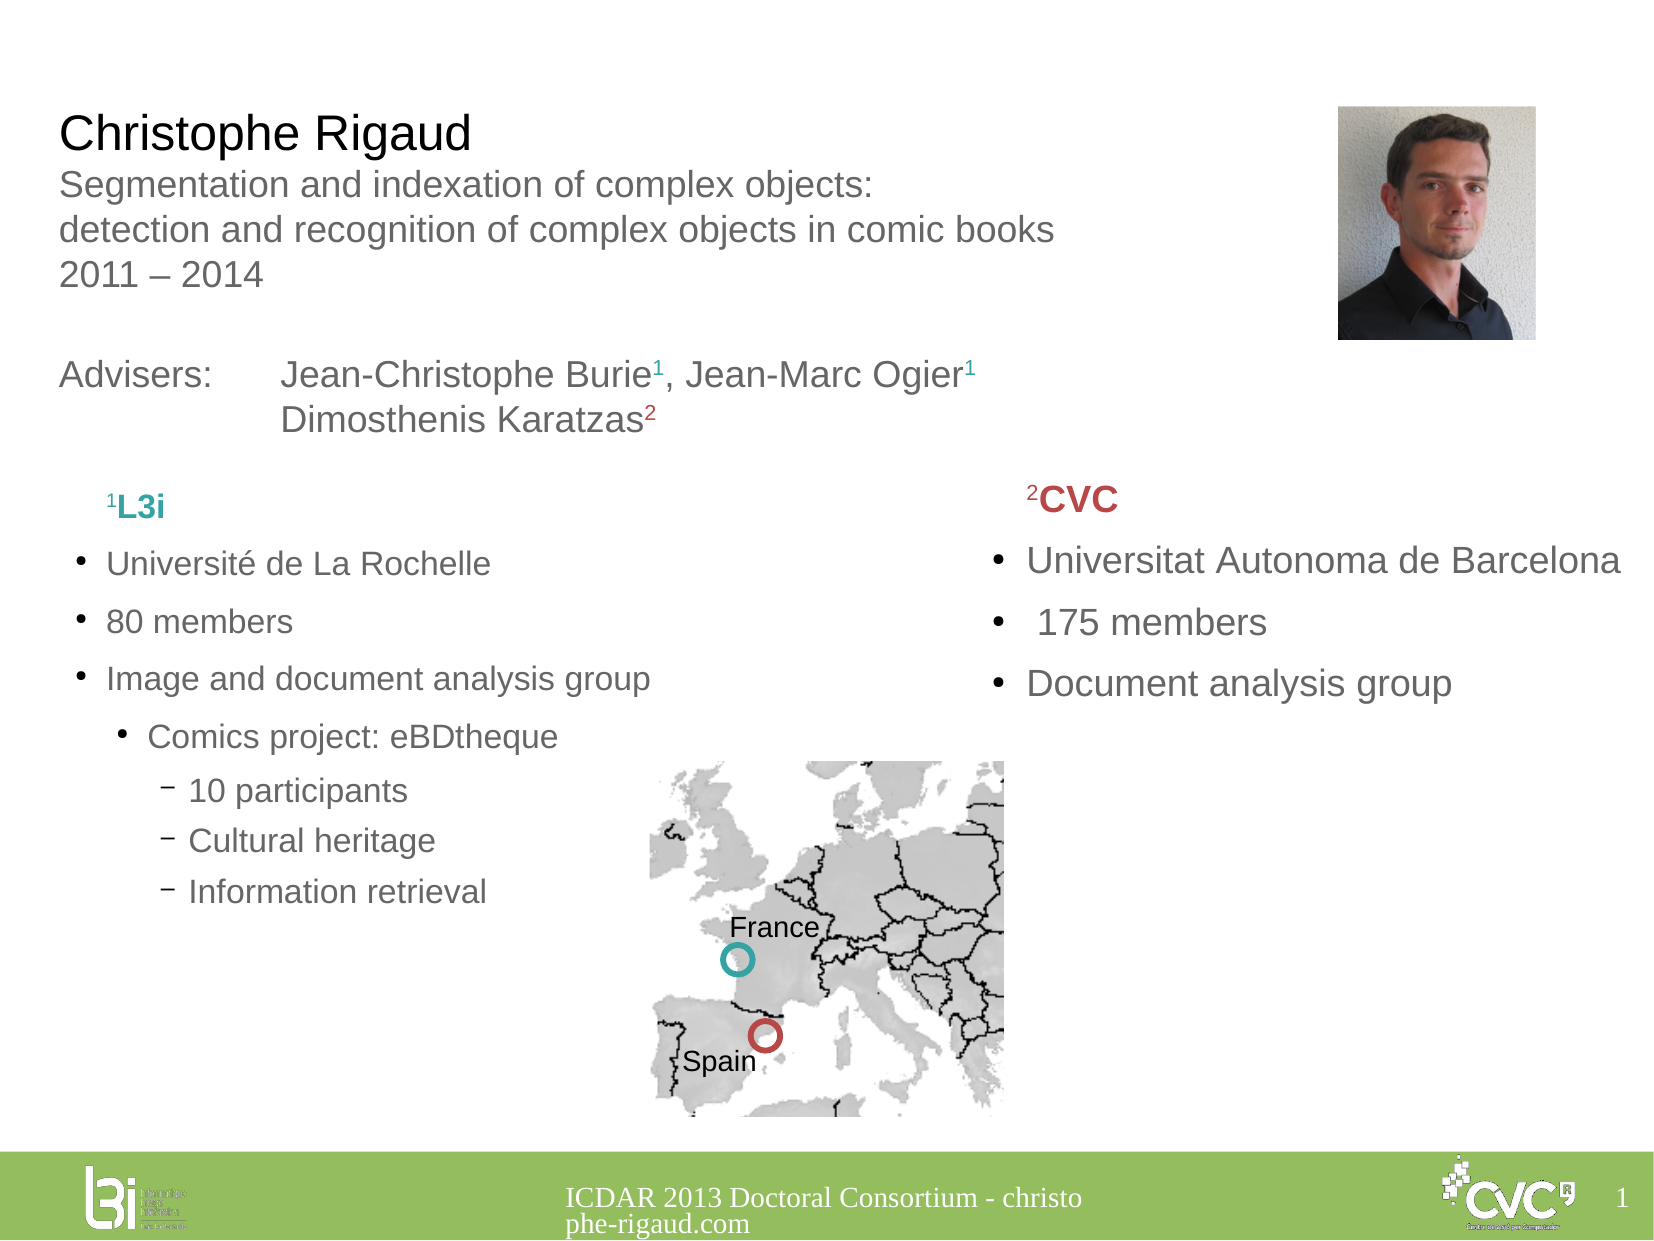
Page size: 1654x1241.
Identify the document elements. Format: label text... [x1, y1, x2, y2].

text_box Spain [667, 1037, 815, 1086]
picture [649, 761, 1004, 1117]
picture [1338, 106, 1536, 340]
picture [58, 1151, 214, 1241]
list 1L3i Université de La Rochelle 80 members Image and document analysis group Comics project: eBDtheque 10 participants Cultural heritage Information retrieval [65, 484, 792, 916]
text_box France [714, 903, 863, 952]
title Christophe Rigaud Segmentation and indexation of complex objects: detection and recognition of complex objects in comic books 2011 – 2014 Advisers: Jean-Christophe Burie1, Jean-Marc Ogier1 Dimosthenis Karatzas2 [58, 100, 1477, 473]
picture [1438, 1149, 1579, 1232]
list 2CVC Universitat Autonoma de Barcelona 175 members Document analysis group [980, 478, 1625, 739]
